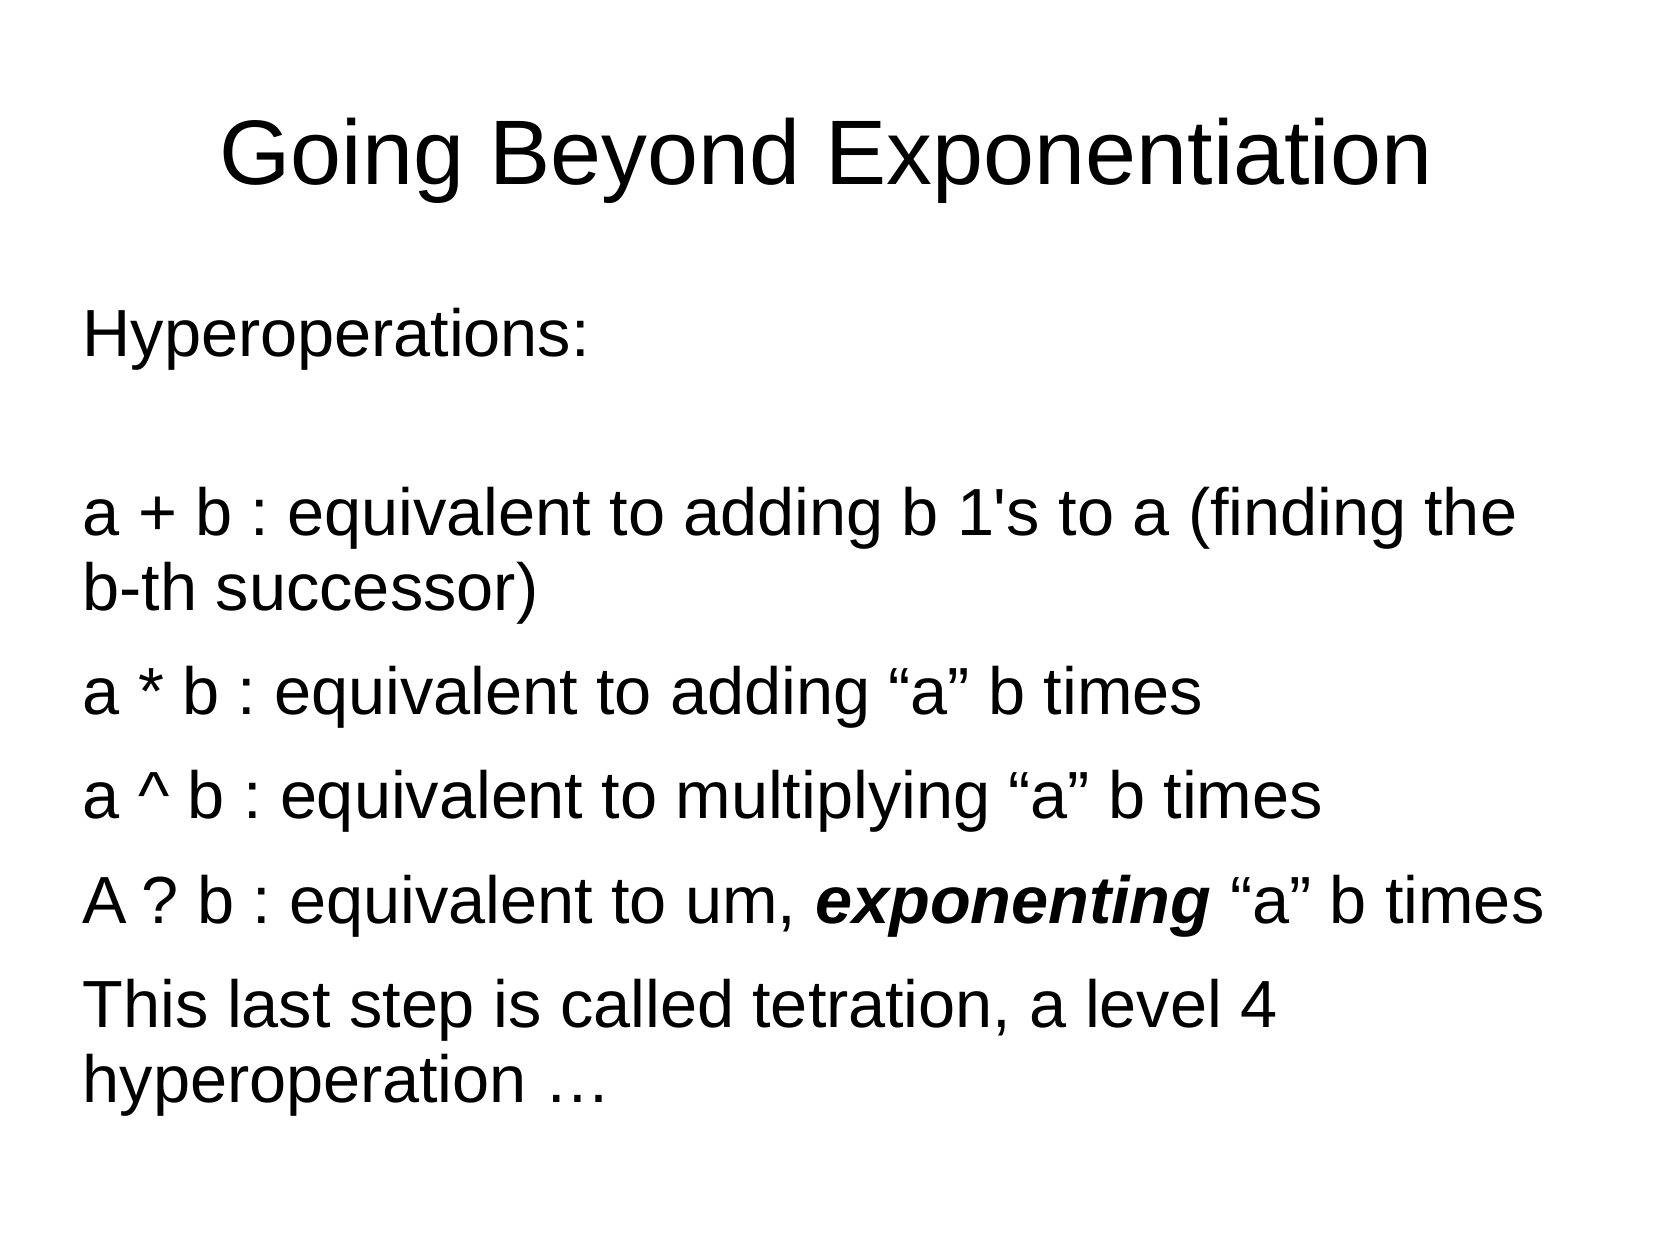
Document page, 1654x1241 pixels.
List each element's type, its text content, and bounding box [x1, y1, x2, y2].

title Going Beyond Exponentiation [82, 49, 1571, 257]
list Hyperoperations: a + b : equivalent to adding b 1's to a (finding the b-th successor) a * b : equivalent to adding “a” b times a ^ b : equivalent to multiplying “a” b times A ? b : equivalent to um, exponenting “a” b times This last step is called tetration, a level 4 hyperoperation … [82, 296, 1571, 1016]
